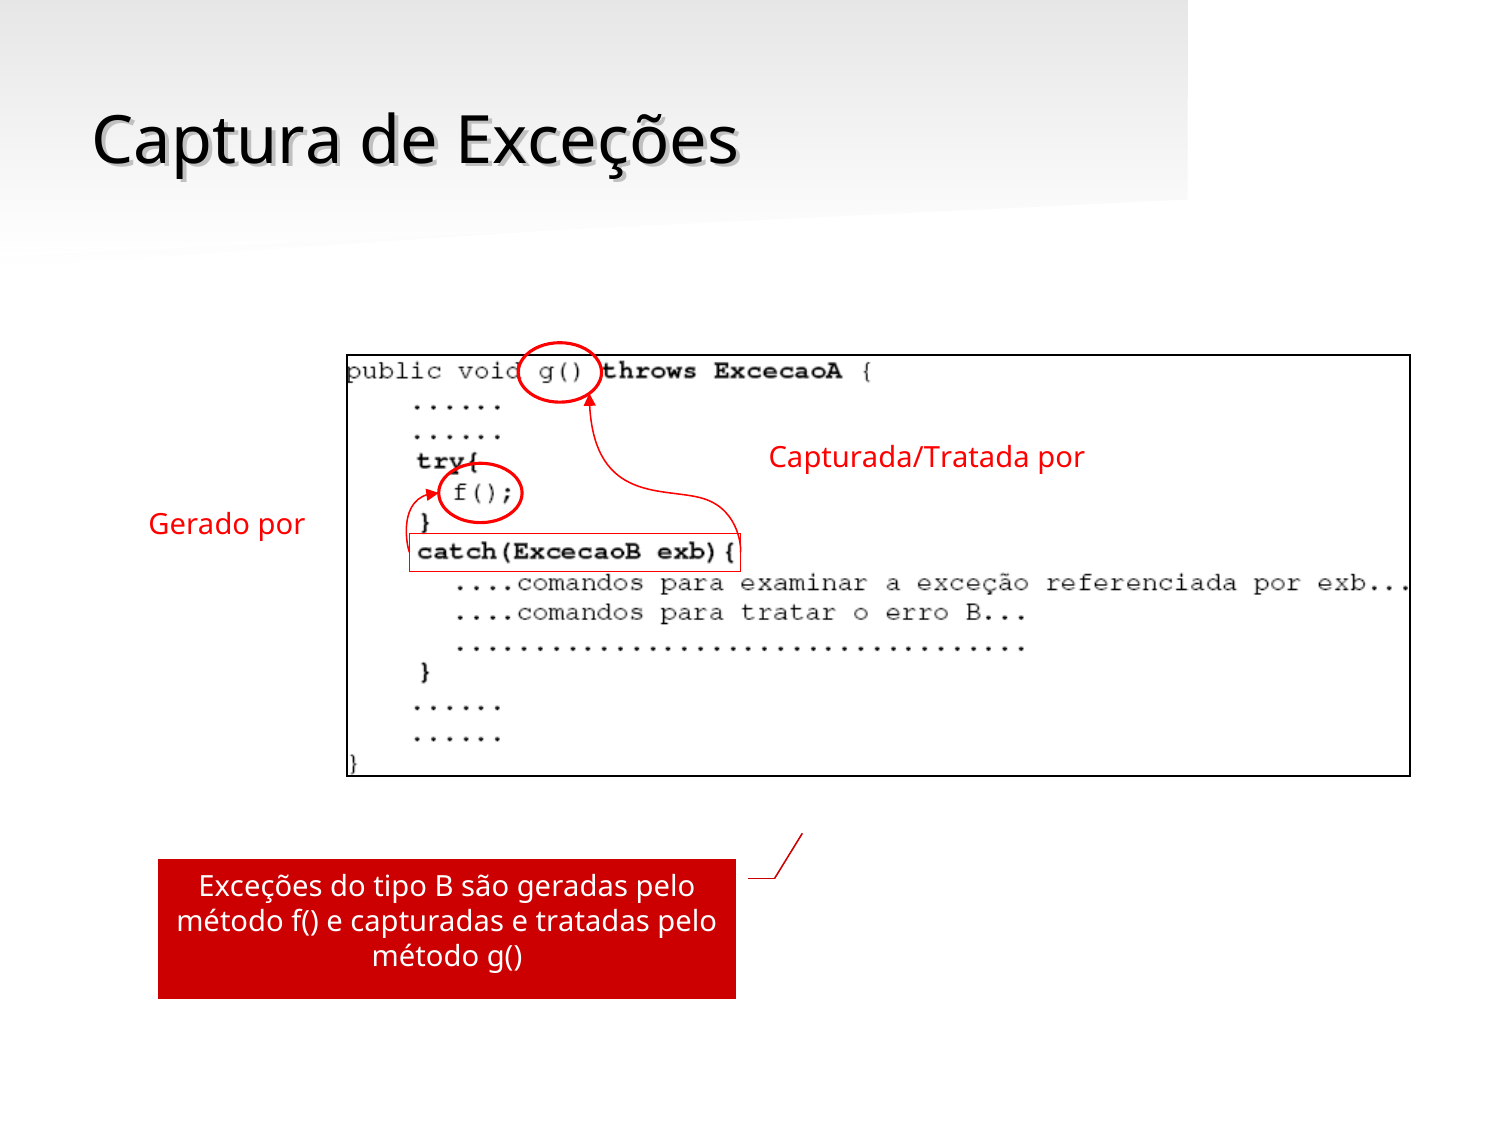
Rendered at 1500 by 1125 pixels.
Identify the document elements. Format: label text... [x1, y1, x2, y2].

picture [441, 465, 520, 521]
text_box Exceções do tipo B são geradas pelo método f() e capturadas e tratadas pelo método g() [159, 860, 735, 998]
picture [410, 534, 740, 571]
text_box Capturada/Tratada por [753, 430, 1101, 482]
picture [347, 355, 1410, 775]
text_box Gerado por [133, 498, 321, 549]
title Captura de Exceções [76, 42, 1427, 231]
picture [520, 355, 599, 400]
